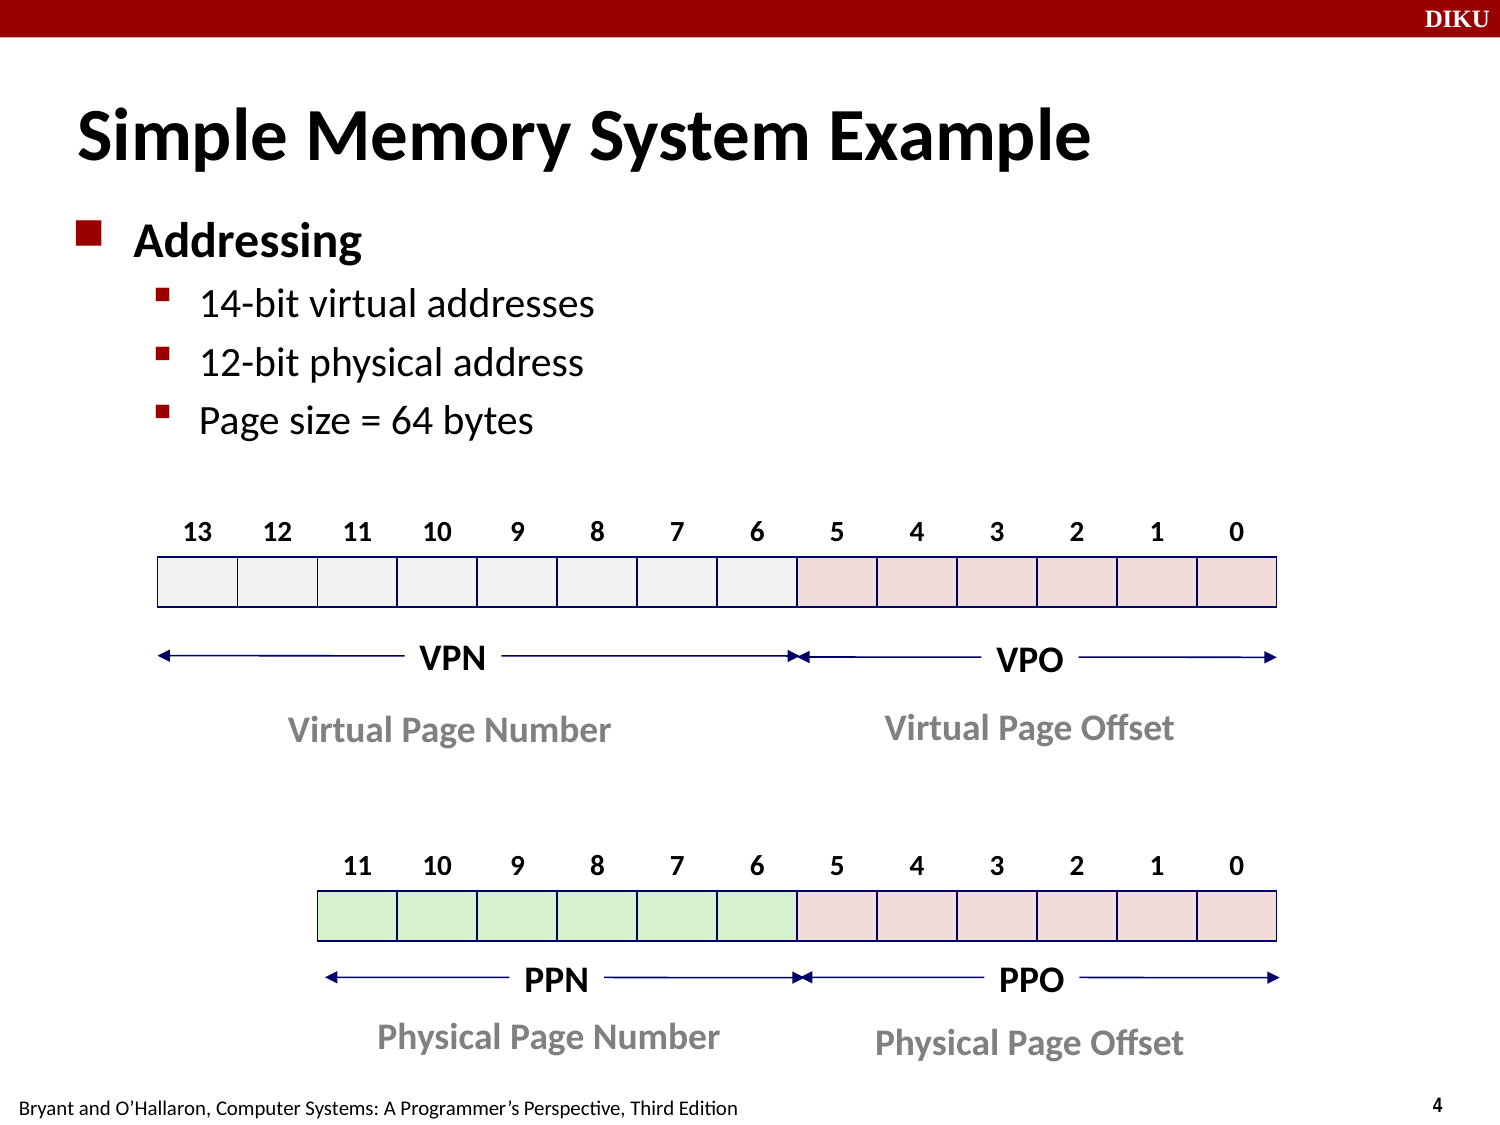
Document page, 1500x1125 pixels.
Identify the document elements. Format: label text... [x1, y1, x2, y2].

text_box Physical Page Number [362, 1010, 736, 1071]
text_box [317, 891, 1277, 941]
text_box 3 [957, 506, 1037, 557]
text_box 2 [1037, 506, 1116, 557]
text_box 10 [397, 506, 477, 557]
text_box 8 [557, 506, 637, 557]
text_box Addressing 14-bit virtual addresses 12-bit physical address Page size = 64 bytes [62, 200, 1425, 460]
text_box 7 [637, 841, 717, 891]
text_box PPN [509, 953, 604, 1010]
text_box 11 [317, 506, 397, 557]
text_box 8 [557, 841, 637, 891]
text_box 7 [637, 506, 717, 557]
text_box 5 [797, 841, 877, 891]
text_box Virtual Page Number [273, 703, 628, 764]
text_box PPO [984, 953, 1080, 1014]
text_box 1 [1116, 506, 1196, 557]
text_box 2 [1037, 841, 1116, 891]
text_box 9 [477, 841, 557, 891]
text_box 13 [157, 506, 237, 557]
text_box 6 [717, 506, 797, 557]
text_box 11 [317, 841, 397, 891]
text_box 0 [1196, 506, 1277, 557]
text_box 1 [1116, 841, 1196, 891]
text_box 3 [957, 841, 1037, 891]
text_box [157, 557, 1277, 607]
text_box Physical Page Offset [859, 1016, 1200, 1076]
text_box 4 [877, 841, 957, 891]
text_box 9 [477, 506, 557, 557]
text_box VPN [404, 632, 502, 692]
text_box 5 [797, 506, 877, 557]
text_box 12 [237, 506, 317, 557]
text_box 0 [1196, 841, 1277, 891]
text_box 6 [717, 841, 797, 891]
text_box 4 [877, 506, 957, 557]
text_box Virtual Page Offset [869, 701, 1191, 762]
text_box 10 [397, 841, 477, 891]
text_box Simple Memory System Example [62, 83, 1262, 178]
text_box VPO [981, 633, 1079, 693]
